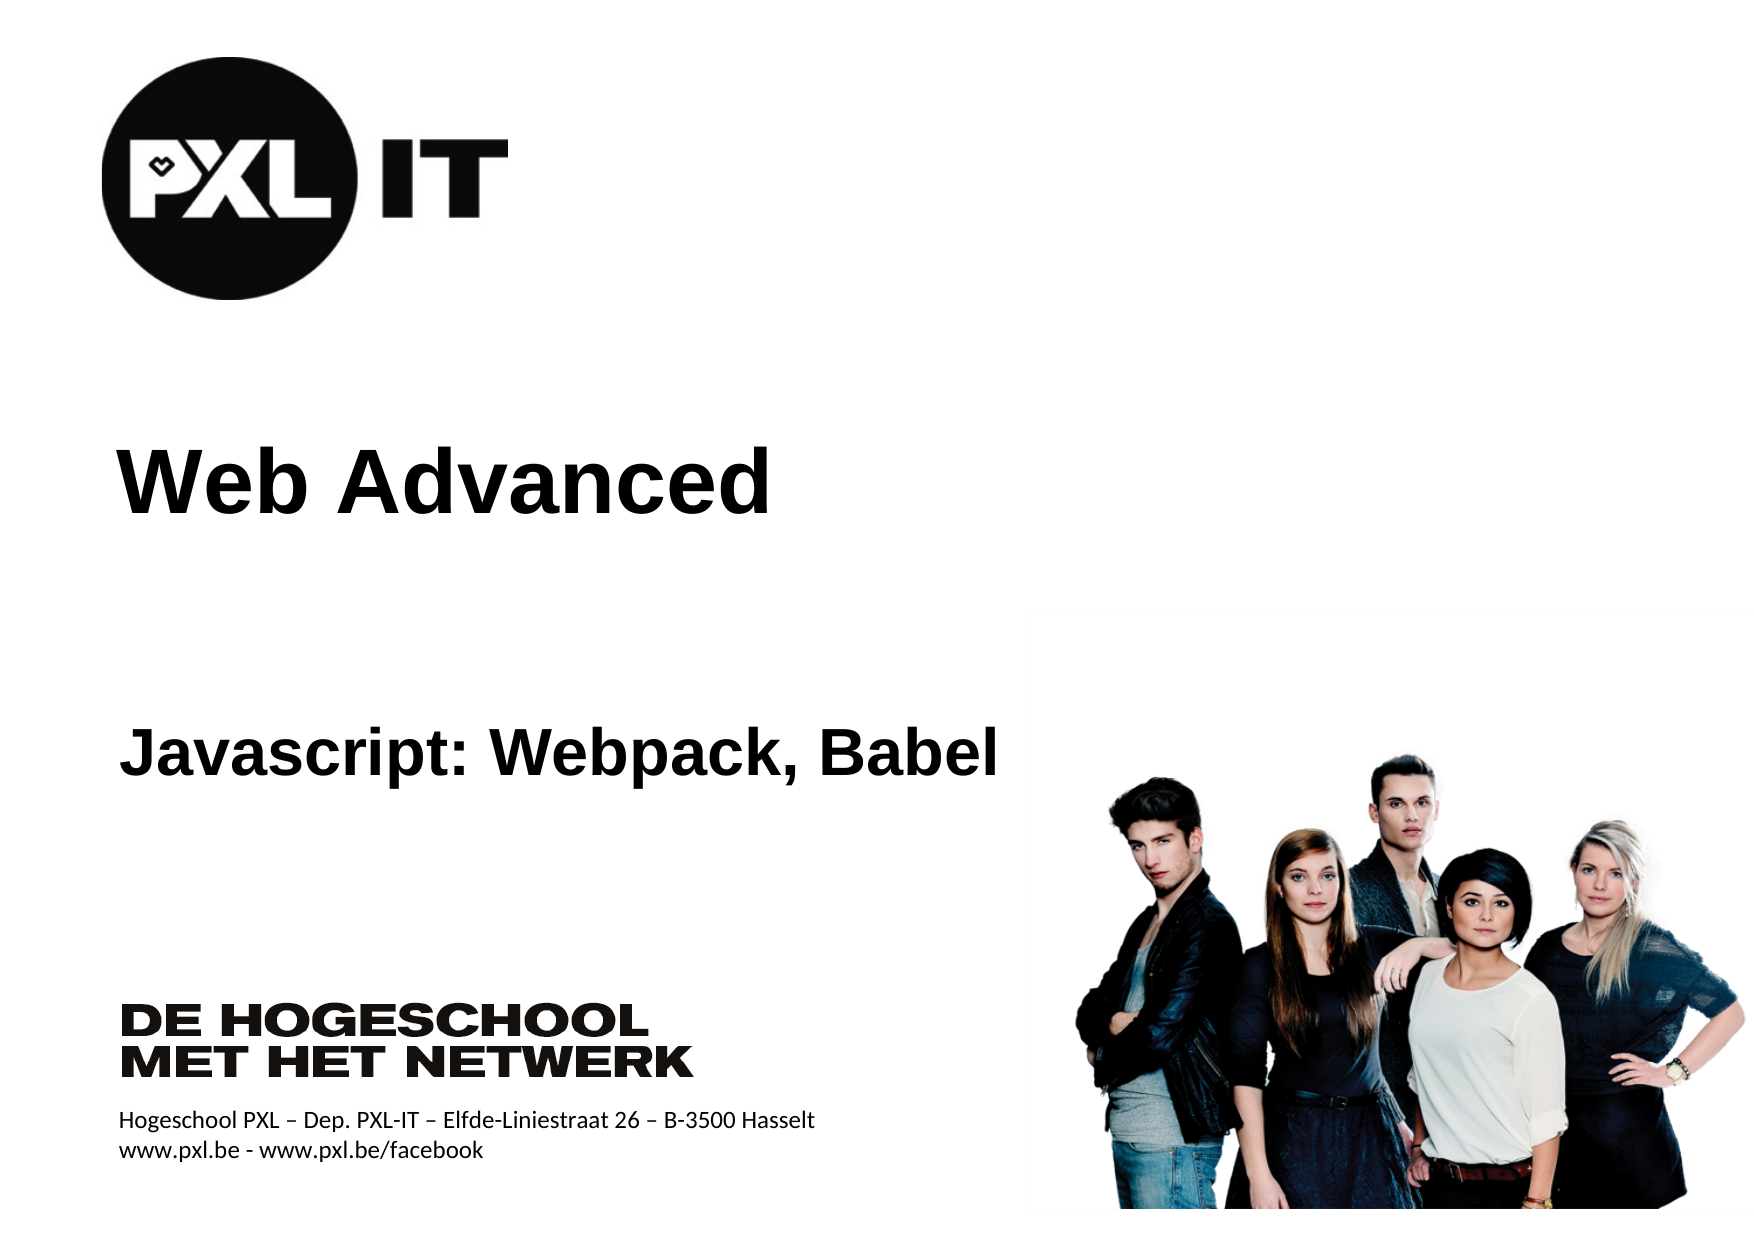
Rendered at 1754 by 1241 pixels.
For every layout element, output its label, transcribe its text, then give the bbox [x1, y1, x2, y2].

picture [101, 57, 508, 300]
text_box Javascript: Webpack, Babel [104, 701, 1027, 907]
picture [122, 1002, 694, 1077]
text_box Web Advanced [101, 344, 1593, 611]
picture [1026, 609, 1754, 1209]
